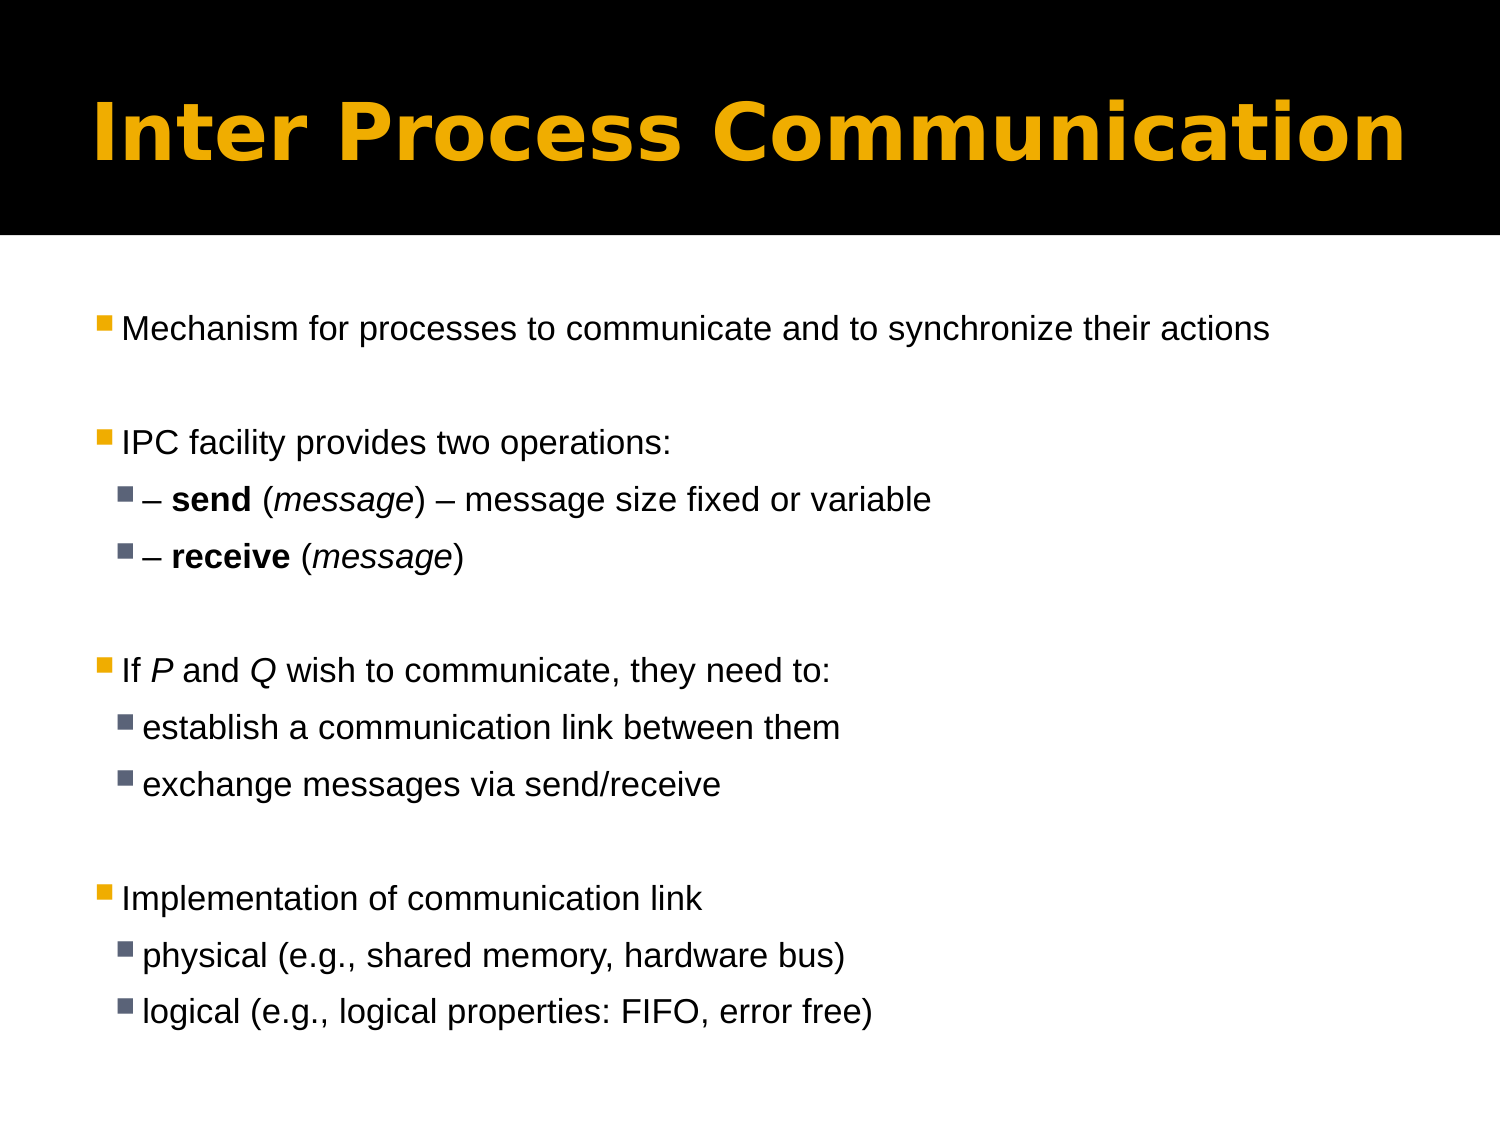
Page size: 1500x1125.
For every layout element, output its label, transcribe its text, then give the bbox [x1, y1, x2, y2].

title Inter Process Communication [75, 25, 1425, 231]
list Mechanism for processes to communicate and to synchronize their actions IPC facility provides two operations: – send (message) – message size fixed or variable – receive (message) If P and Q wish to communicate, they need to: establish a communication link between them exchange messages via send/receive Implementation of communication link physical (e.g., shared memory, hardware bus) logical (e.g., logical properties: FIFO, error free) [75, 291, 1425, 1050]
